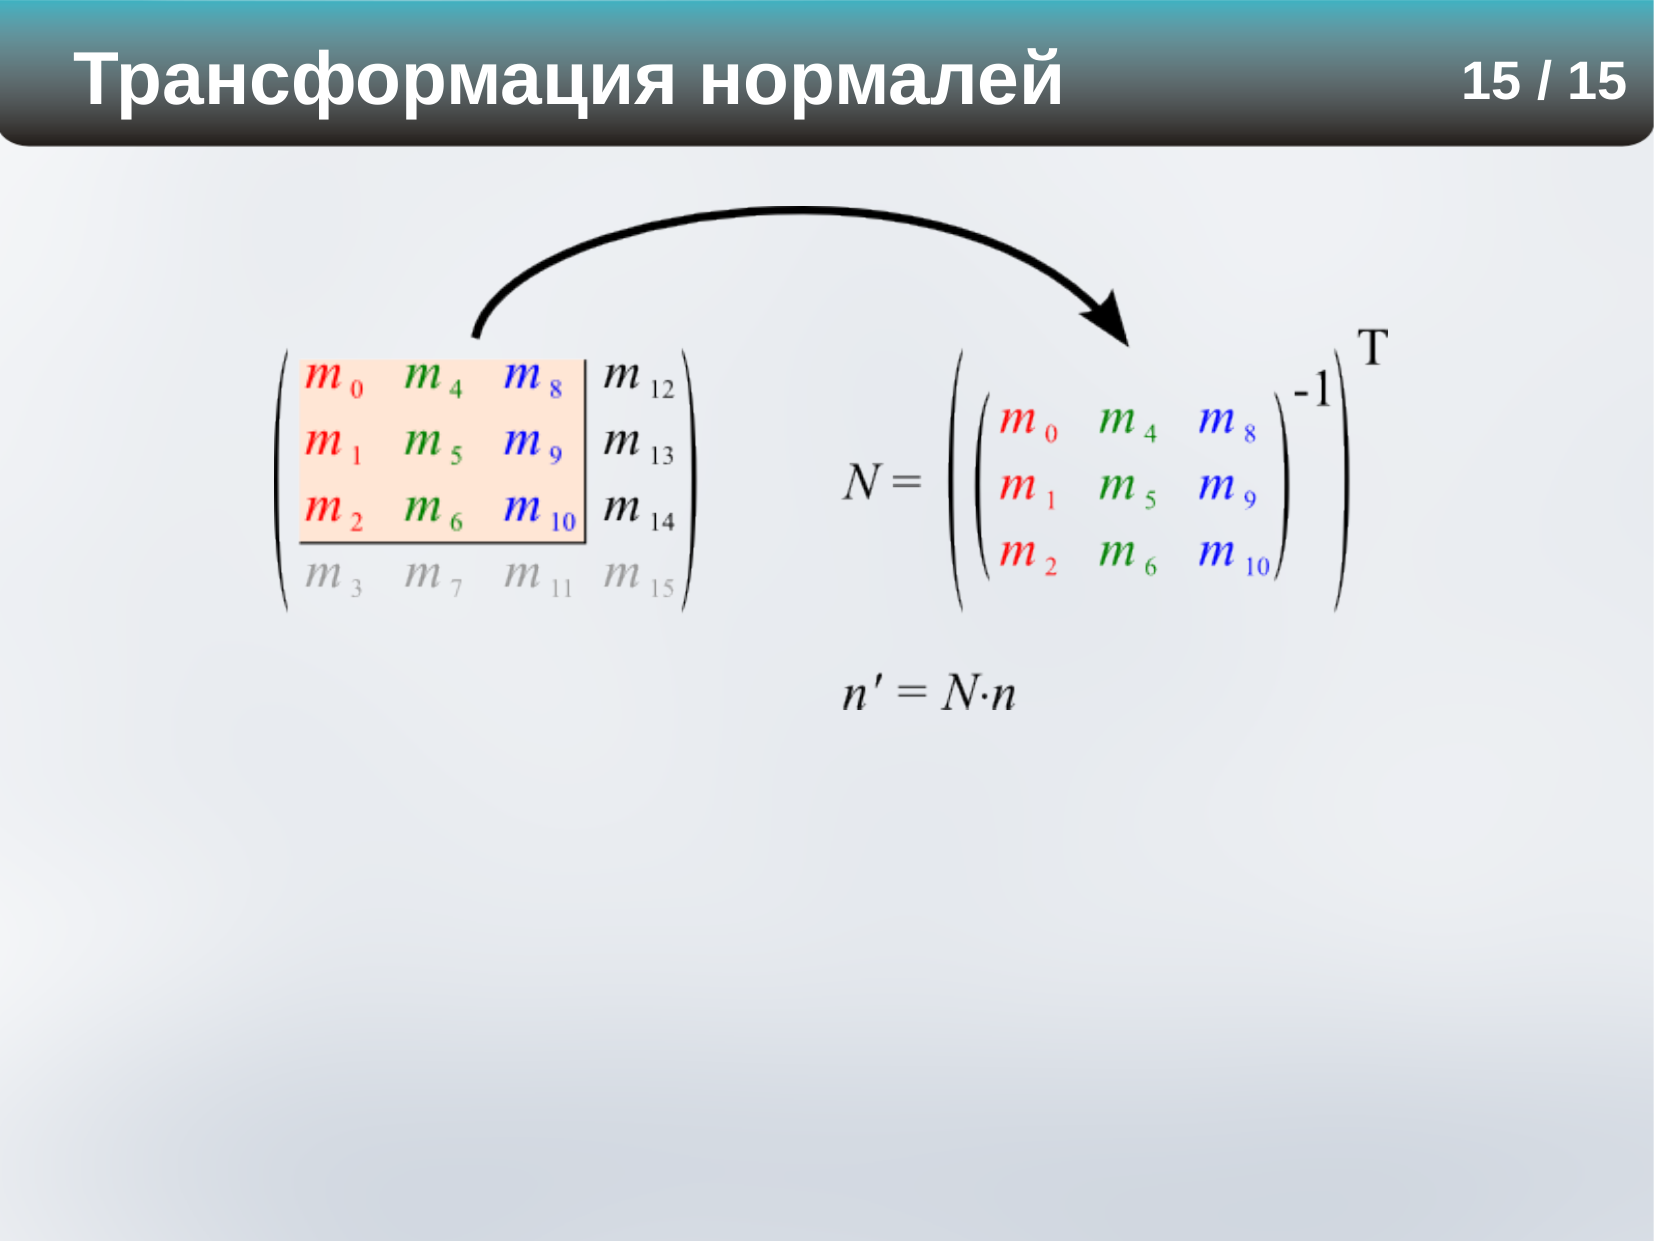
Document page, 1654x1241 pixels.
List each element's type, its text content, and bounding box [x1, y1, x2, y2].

text_box Трансформация нормалей [59, 29, 1329, 129]
text_box <номер> / 15 [1446, 42, 1654, 179]
picture [0, 0, 1654, 1241]
